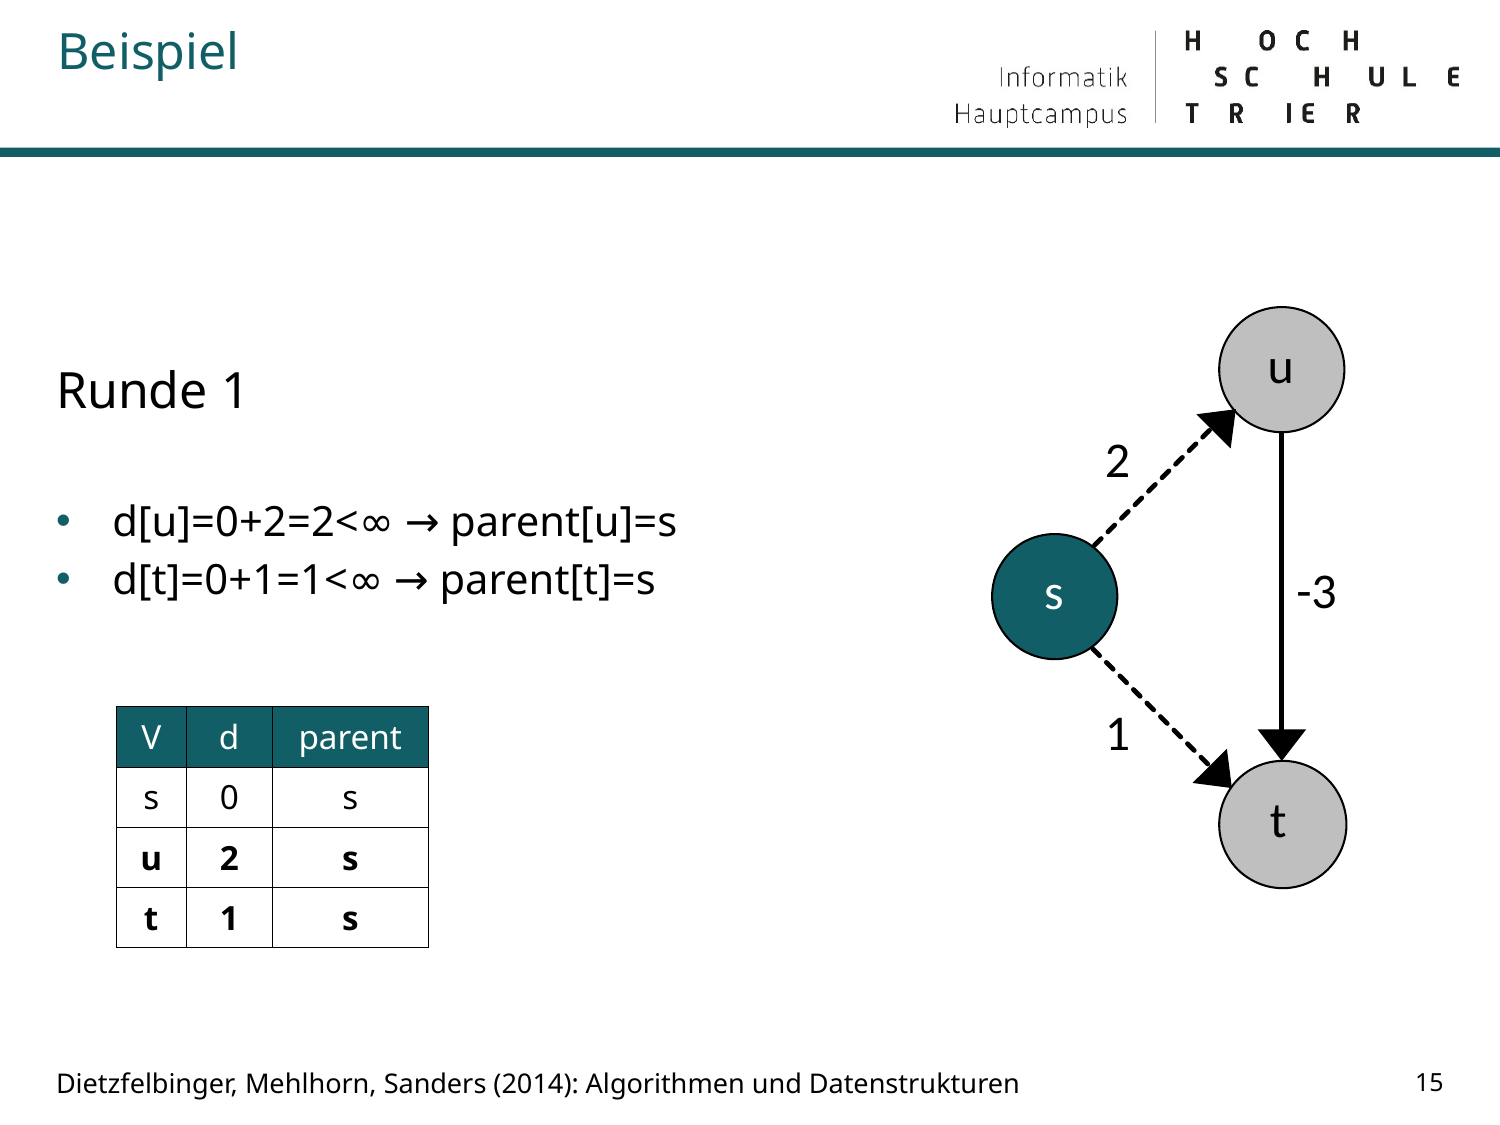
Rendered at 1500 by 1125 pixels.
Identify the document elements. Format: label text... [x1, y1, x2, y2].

table_header d [187, 707, 272, 767]
text_box [1196, 309, 1343, 449]
title Beispiel [42, 12, 941, 131]
text_box 1 [1104, 712, 1153, 763]
table_cell u [117, 828, 186, 887]
text_box t [1269, 799, 1326, 857]
table_cell s [273, 768, 428, 827]
table_cell 1 [187, 888, 272, 947]
text_box Dietzfelbinger, Mehlhorn, Sanders (2014): Algorithmen und Datenstrukturen [41, 1058, 1193, 1106]
table_cell s [117, 768, 186, 827]
table_cell 0 [187, 768, 272, 827]
table_cell s [273, 828, 428, 887]
text_box s [1044, 572, 1101, 629]
text_box 2 [1104, 440, 1153, 491]
text_box [1257, 729, 1307, 761]
picture [956, 30, 1459, 128]
table_cell t [117, 888, 186, 947]
table_header parent [273, 707, 428, 767]
text_box u [1267, 345, 1324, 402]
table_cell s [273, 888, 428, 947]
table_header V [117, 707, 186, 767]
text_box [1192, 748, 1345, 887]
text_box Runde 1 d[u]=0+2=2<∞ → parent[u]=s d[t]=0+1=1<∞ → parent[t]=s [41, 249, 1459, 888]
text_box [994, 536, 1116, 658]
text_box -3 [1296, 570, 1345, 621]
slide_number <Foliennummer> [1222, 1058, 1459, 1106]
table_cell 2 [187, 828, 272, 887]
